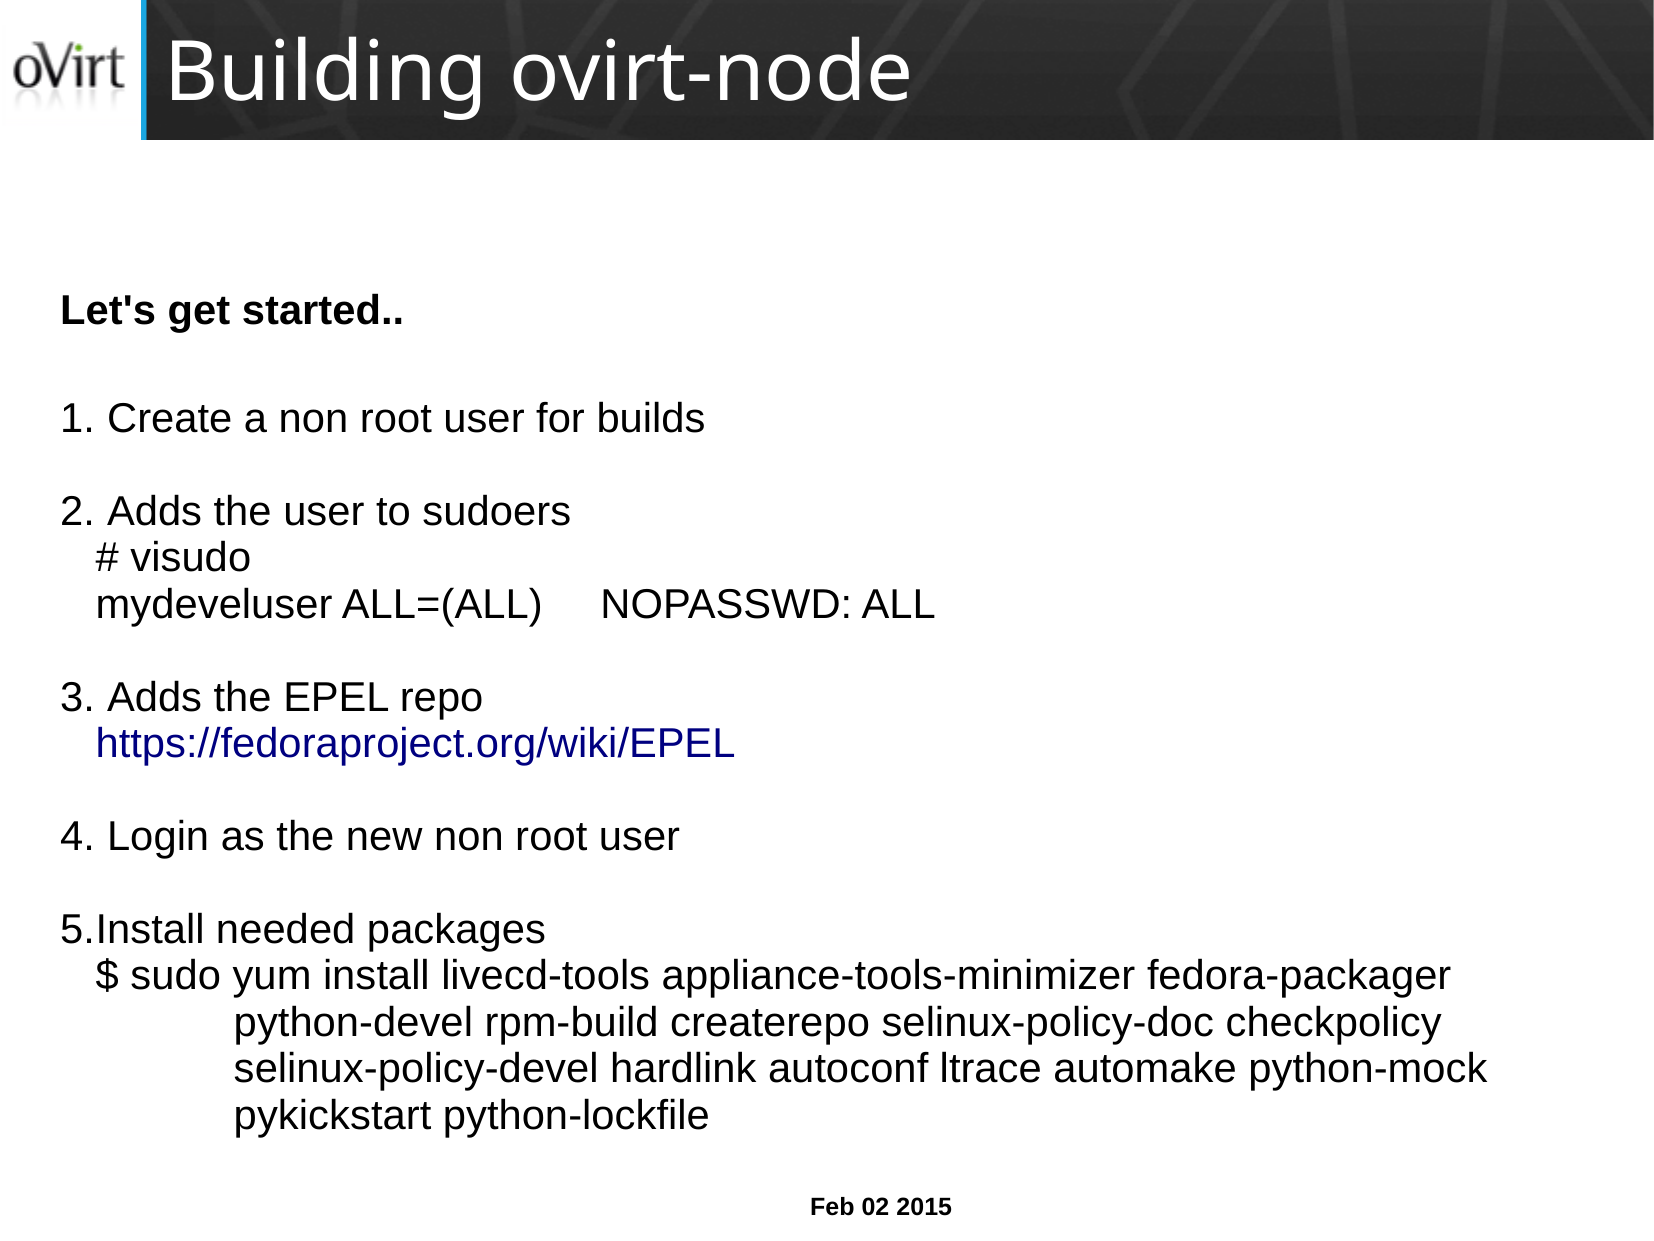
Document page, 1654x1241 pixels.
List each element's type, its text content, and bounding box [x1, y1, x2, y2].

picture [0, 0, 1654, 140]
text_box Create a non root user for builds Adds the user to sudoers # visudo mydeveluser ALL=(ALL) NOPASSWD: ALL Adds the EPEL repo https://fedoraproject.org/wiki/EPEL Login as the new non root user Install needed packages $ sudo yum install livecd-tools appliance-tools-minimizer fedora-packager python-devel rpm-build createrepo selinux-policy-doc checkpolicy selinux-policy-devel hardlink autoconf ltrace automake python-mock pykickstart python-lockfile [45, 387, 1504, 1192]
title Building ovirt-node [164, 18, 1653, 119]
text_box Let's get started.. [45, 279, 420, 341]
